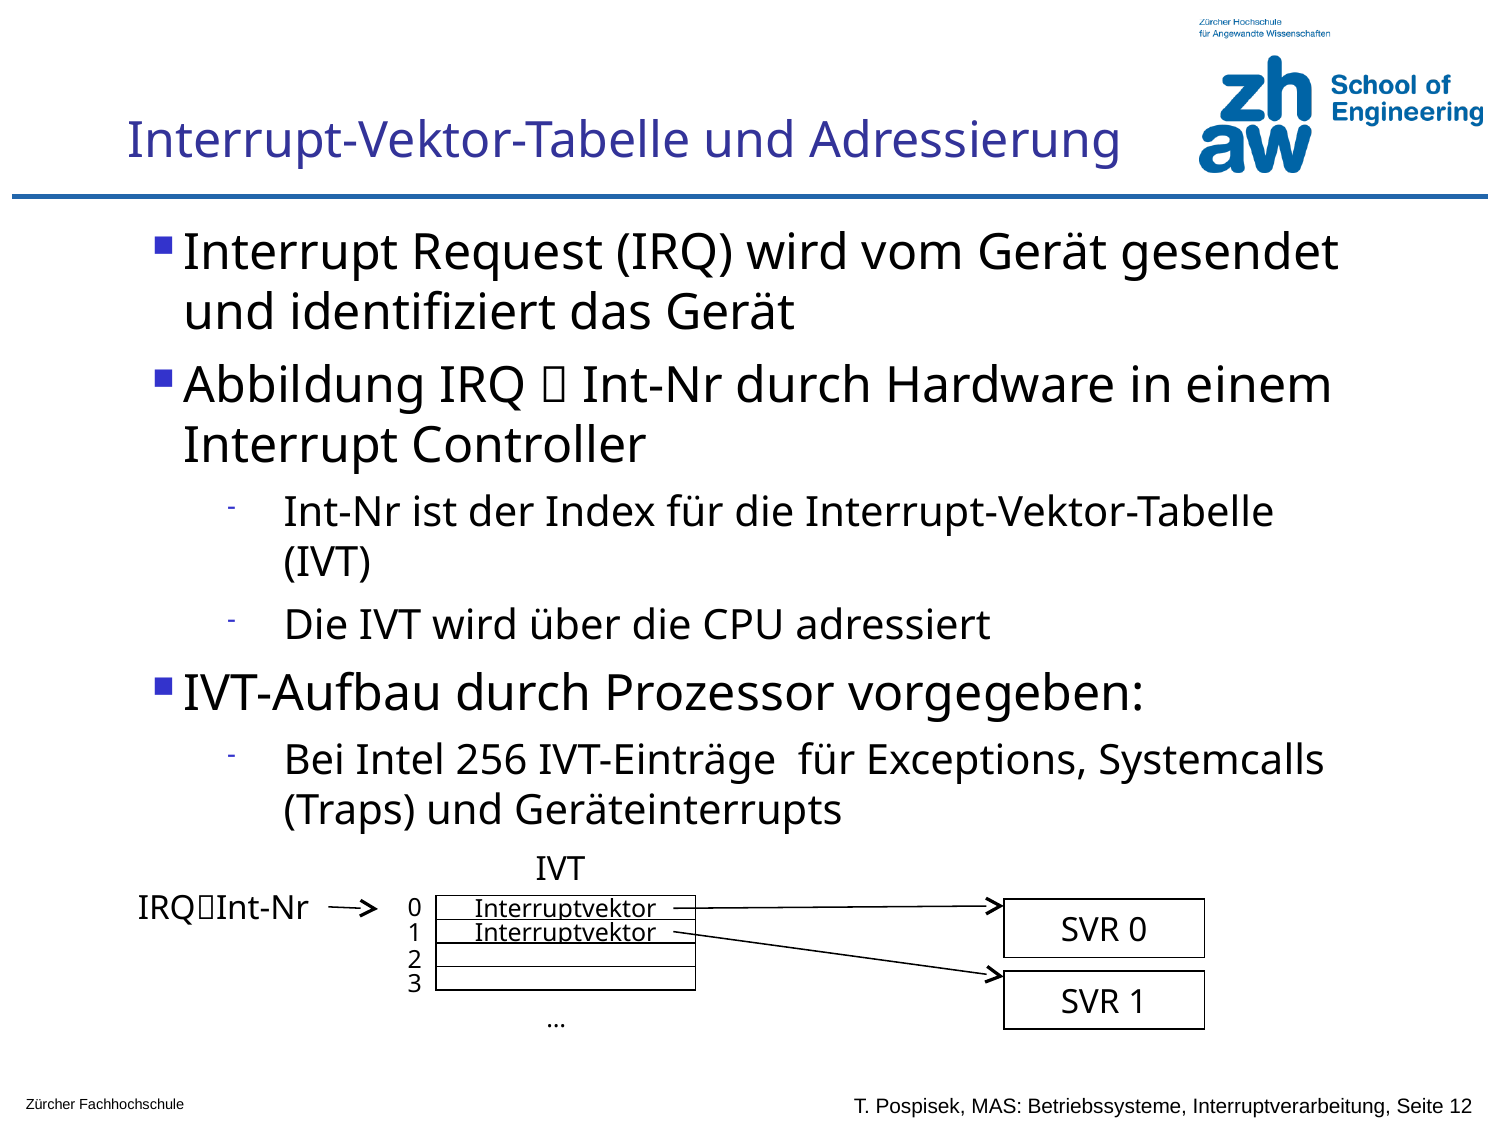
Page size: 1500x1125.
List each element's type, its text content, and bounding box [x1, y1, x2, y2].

text_box SVR 1 [1003, 970, 1205, 1029]
text_box 3 [393, 982, 437, 1005]
text_box IRQInt-Nr [123, 878, 325, 934]
title Interrupt-Vektor-Tabelle und Adressierung [112, 50, 1391, 175]
picture [1199, 19, 1483, 173]
text_box 1 [393, 908, 437, 936]
text_box Interruptvektor [437, 919, 696, 942]
text_box Interrupt Request (IRQ) wird vom Gerät gesendet und identifiziert das Gerät Abbildung IRQ  Int-Nr durch Hardware in einem Interrupt Controller Int-Nr ist der Index für die Interrupt-Vektor-Tabelle (IVT) Die IVT wird über die CPU adressiert IVT-Aufbau durch Prozessor vorgegeben: Bei Intel 256 IVT-Einträge für Exceptions, Systemcalls (Traps) und Geräteinterrupts [137, 212, 1376, 841]
text_box … [531, 995, 578, 1041]
text_box SVR 0 [1003, 898, 1205, 958]
text_box 0 [393, 883, 437, 908]
text_box [437, 942, 696, 991]
text_box 2 [393, 936, 437, 982]
text_box 0 [410, 900, 418, 908]
text_box Interruptvektor [437, 895, 696, 919]
text_box IVT [520, 840, 601, 895]
